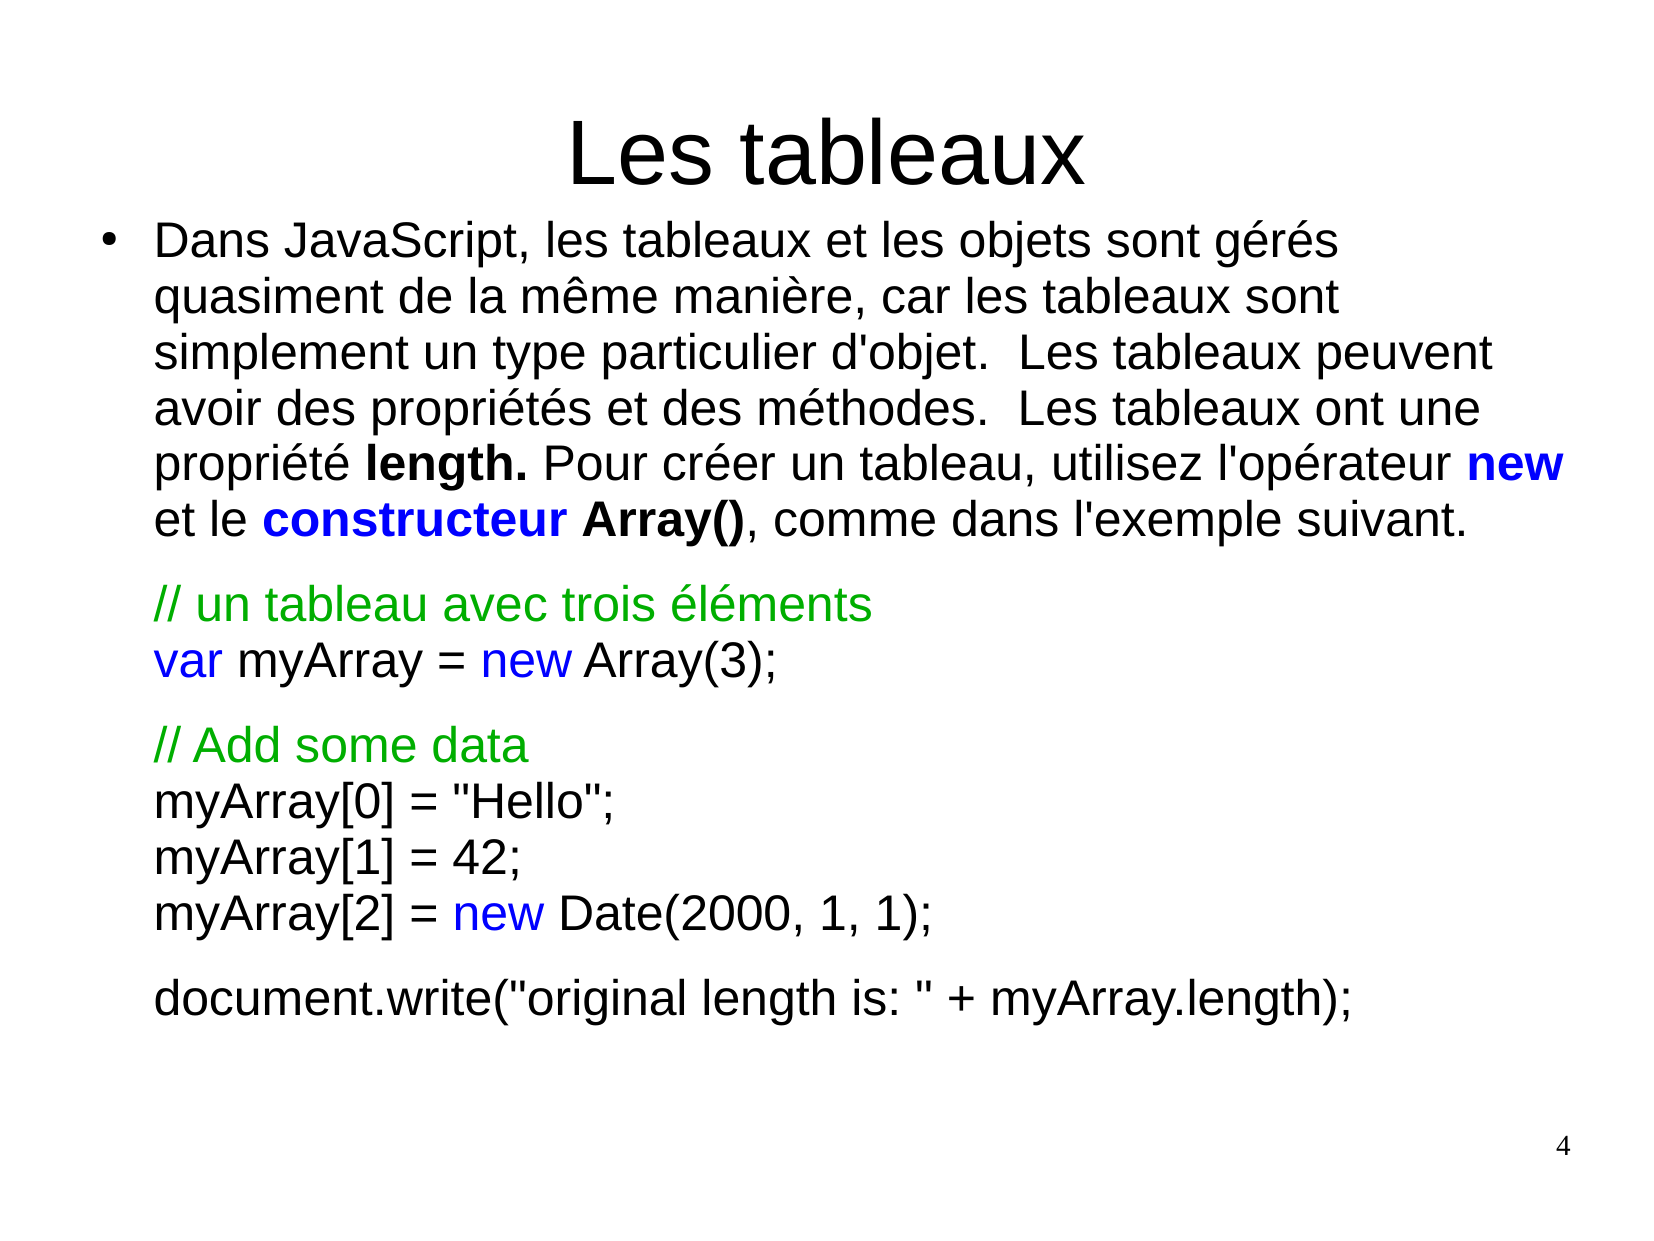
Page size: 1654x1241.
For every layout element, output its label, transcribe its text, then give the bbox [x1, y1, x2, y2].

list Dans JavaScript, les tableaux et les objets sont gérés quasiment de la même manière, car les tableaux sont simplement un type particulier d'objet. Les tableaux peuvent avoir des propriétés et des méthodes. Les tableaux ont une propriété length. Pour créer un tableau, utilisez l'opérateur new et le constructeur Array(), comme dans l'exemple suivant. // un tableau avec trois éléments var myArray = new Array(3); // Add some data myArray[0] = "Hello"; myArray[1] = 42; myArray[2] = new Date(2000, 1, 1); document.write("original length is: " + myArray.length); [82, 212, 1571, 1109]
title Les tableaux [82, 49, 1571, 212]
